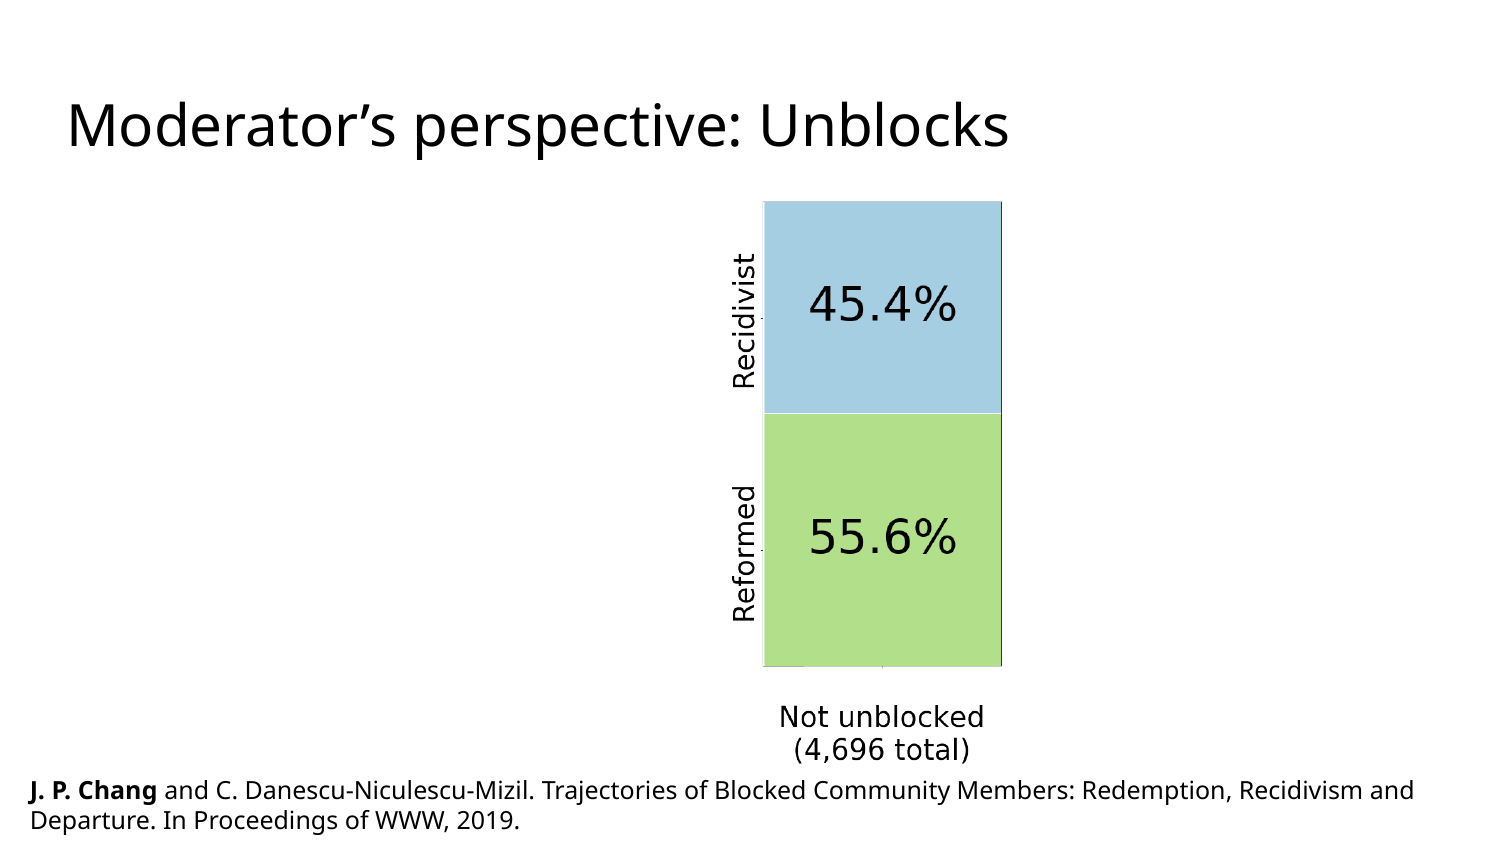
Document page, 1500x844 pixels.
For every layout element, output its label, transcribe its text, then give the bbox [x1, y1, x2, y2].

picture [724, 195, 1008, 759]
title Moderator’s perspective: Unblocks [51, 72, 1449, 167]
text_box J. P. Chang and C. Danescu-Niculescu-Mizil. Trajectories of Blocked Community Members: Redemption, Recidivism and Departure. In Proceedings of WWW, 2019. [14, 759, 1480, 833]
